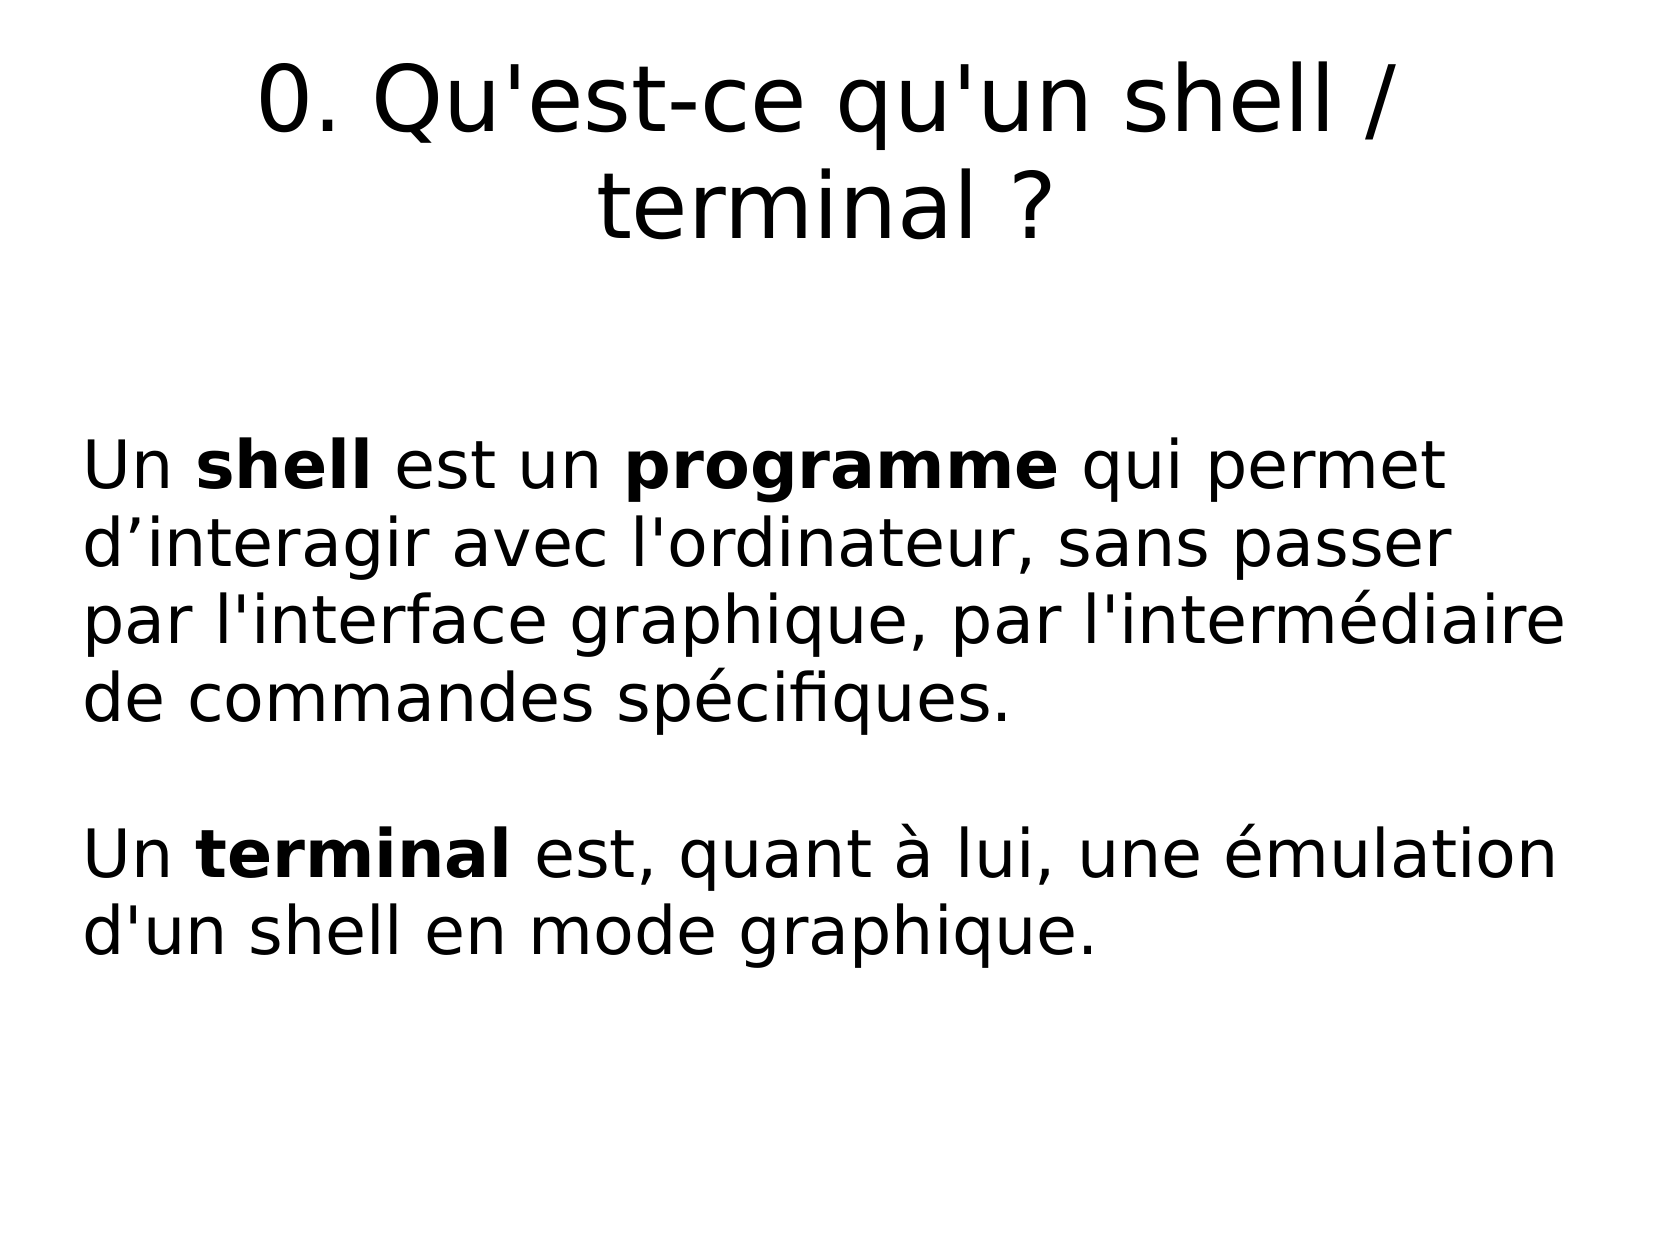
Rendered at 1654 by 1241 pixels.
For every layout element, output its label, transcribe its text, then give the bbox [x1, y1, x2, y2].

title 0. Qu'est-ce qu'un shell / terminal ? [82, 45, 1571, 261]
list Un shell est un programme qui permet d’interagir avec l'ordinateur, sans passer par l'interface graphique, par l'intermédiaire de commandes spécifiques. Un terminal est, quant à lui, une émulation d'un shell en mode graphique. [82, 318, 1571, 1039]
